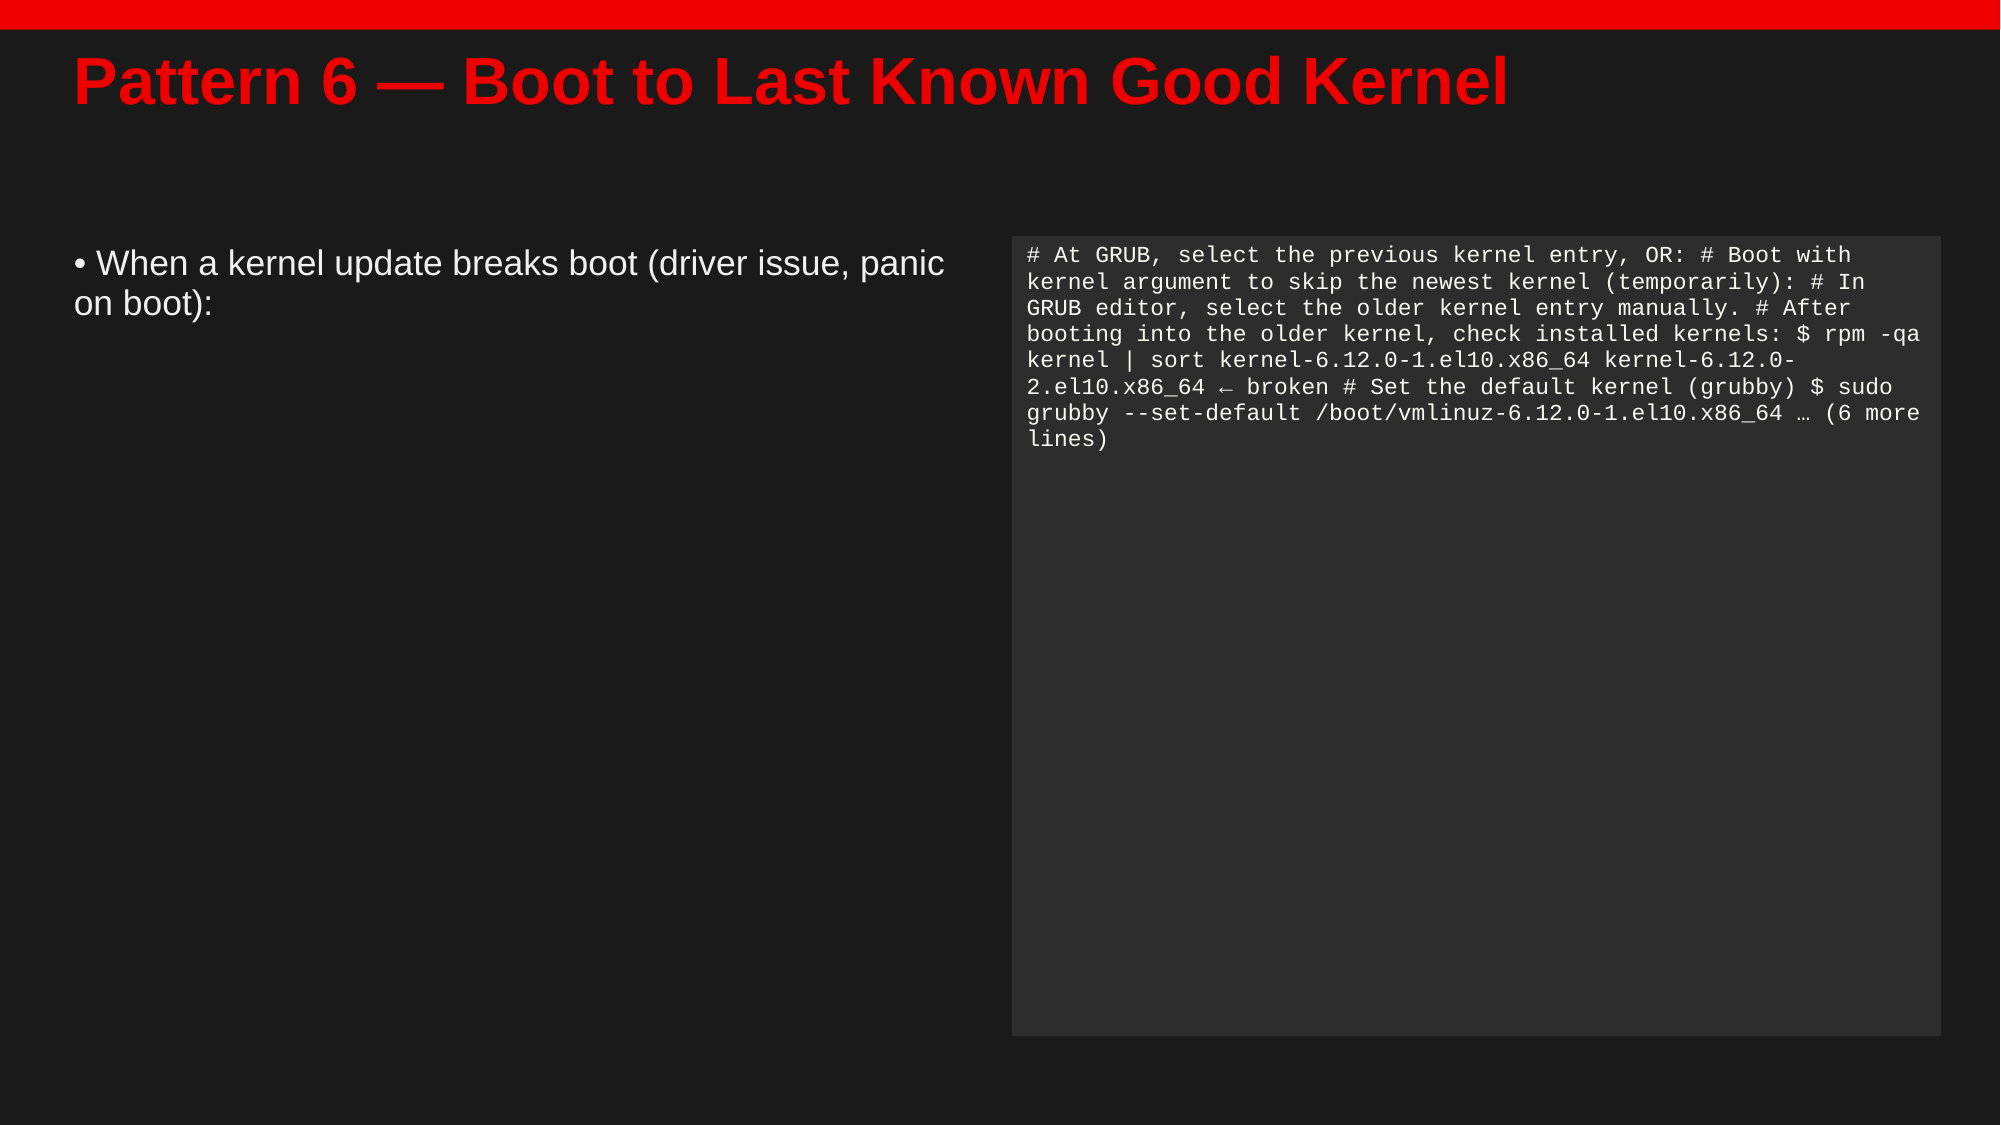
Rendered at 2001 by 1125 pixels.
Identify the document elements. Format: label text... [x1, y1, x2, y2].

text_box • When a kernel update breaks boot (driver issue, panic on boot): [59, 236, 989, 1037]
text_box [0, 0, 2001, 30]
text_box Pattern 6 — Boot to Last Known Good Kernel [59, 36, 1942, 208]
text_box # At GRUB, select the previous kernel entry, OR: # Boot with kernel argument to skip the newest kernel (temporarily): # In GRUB editor, select the older kernel entry manually. # After booting into the older kernel, check installed kernels: $ rpm -qa kernel | sort kernel-6.12.0-1.el10.x86_64 kernel-6.12.0-2.el10.x86_64 ← broken # Set the default kernel (grubby) $ sudo grubby --set-default /boot/vmlinuz-6.12.0-1.el10.x86_64 … (6 more lines) [1011, 236, 1942, 1037]
